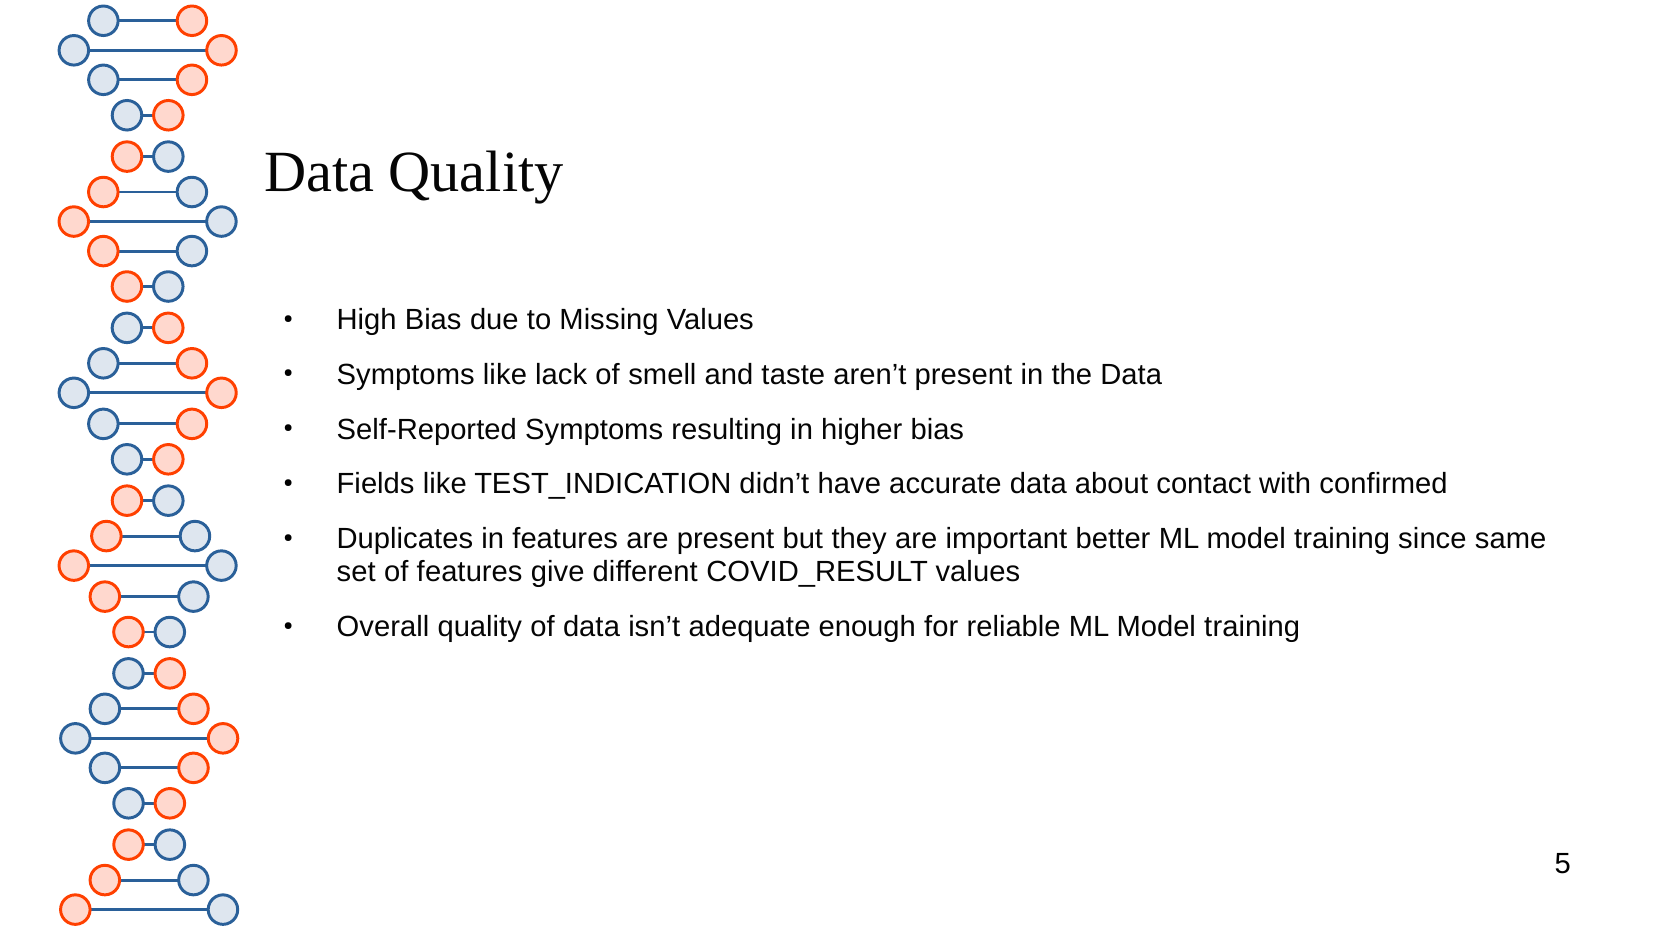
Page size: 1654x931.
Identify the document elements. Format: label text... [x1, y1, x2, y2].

list High Bias due to Missing Values Symptoms like lack of smell and taste aren’t present in the Data Self-Reported Symptoms resulting in higher bias Fields like TEST_INDICATION didn’t have accurate data about contact with confirmed Duplicates in features are present but they are important better ML model training since same set of features give different COVID_RESULT values Overall quality of data isn’t adequate enough for reliable ML Model training [265, 248, 1595, 788]
title Data Quality [221, 94, 1550, 249]
